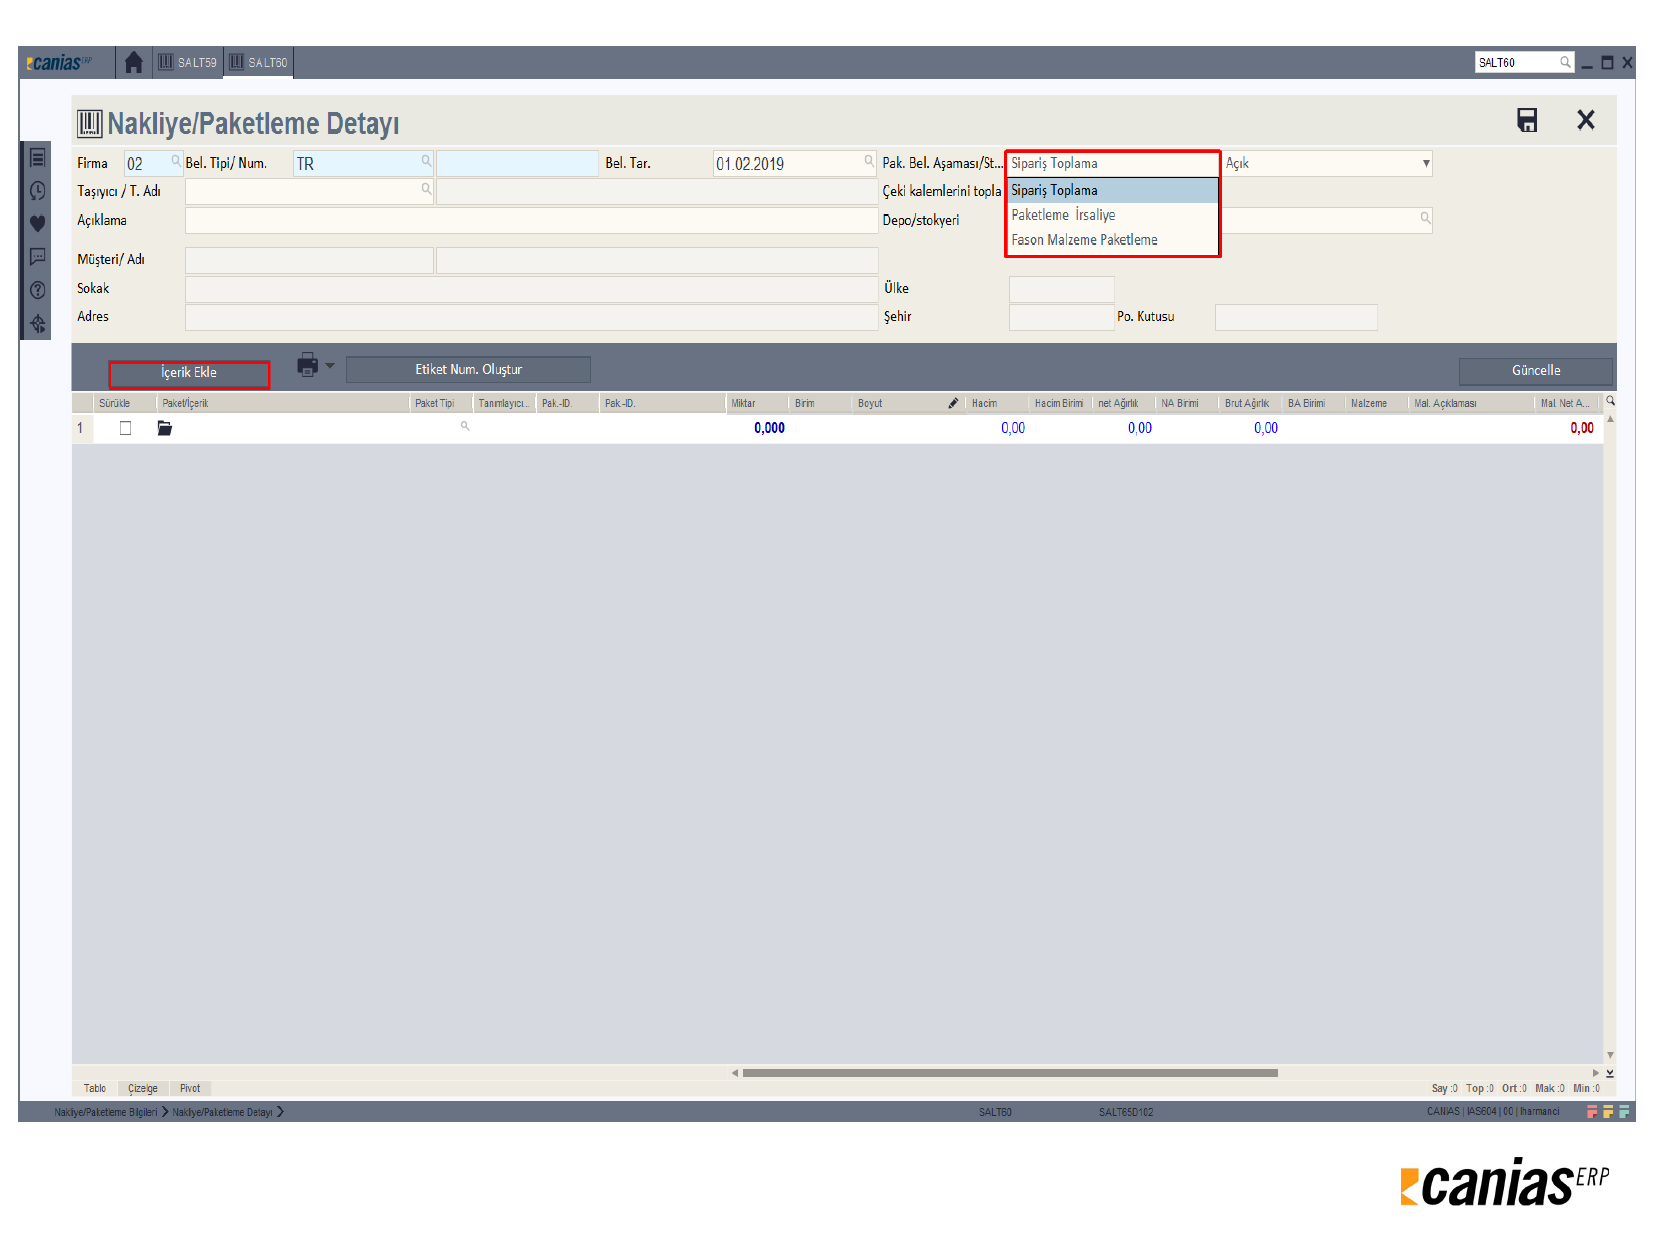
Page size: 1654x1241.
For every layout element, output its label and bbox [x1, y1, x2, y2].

picture [18, 46, 1636, 1123]
picture [1375, 1139, 1635, 1223]
